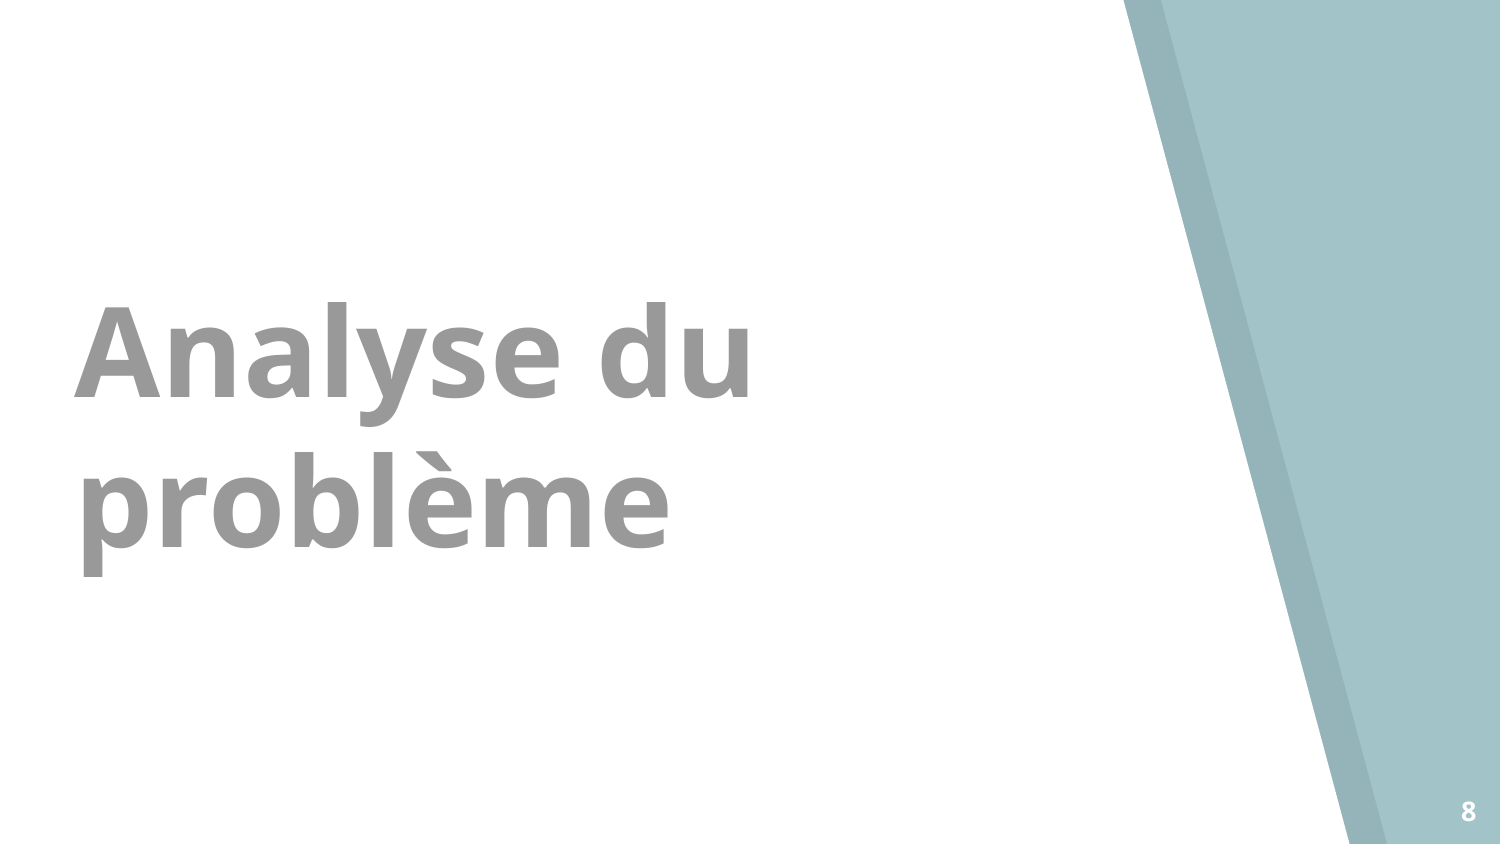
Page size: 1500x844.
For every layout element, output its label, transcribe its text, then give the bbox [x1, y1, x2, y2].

title Analyse du problème [59, 256, 1168, 588]
